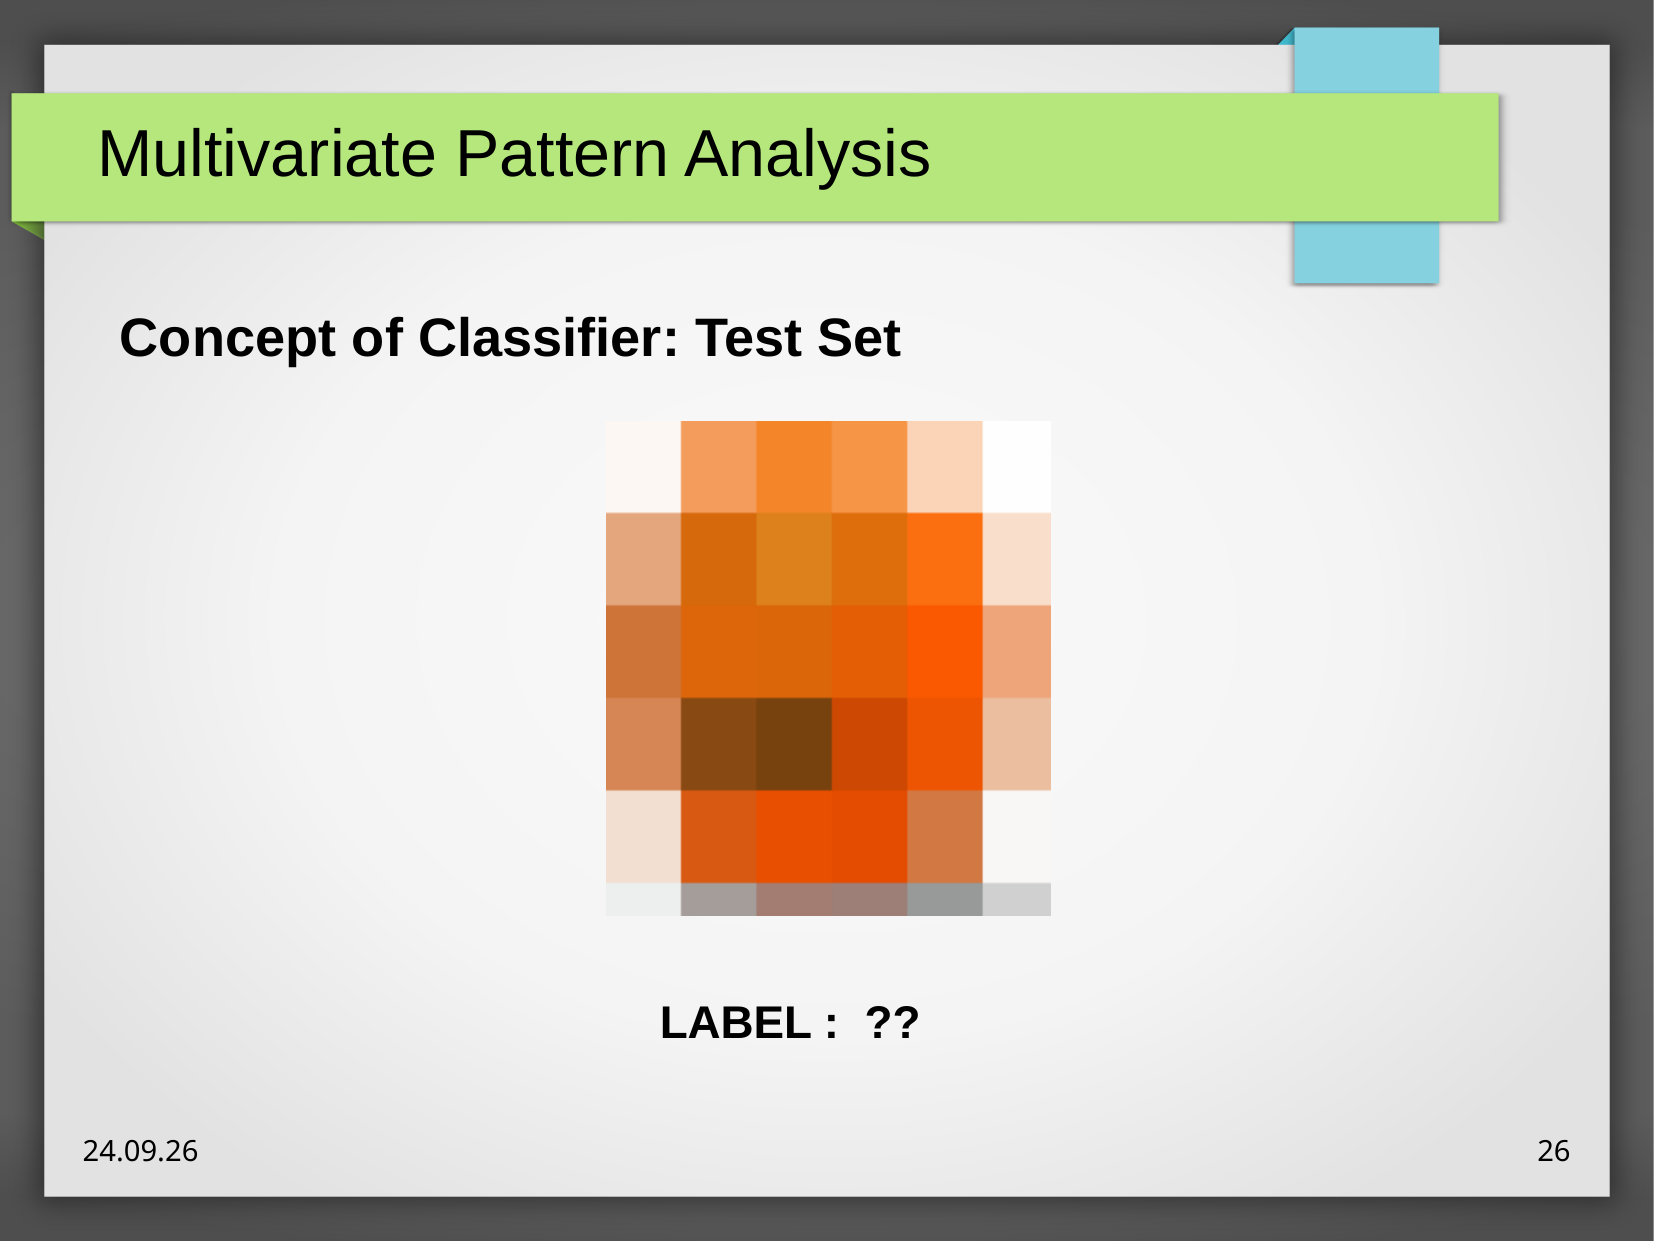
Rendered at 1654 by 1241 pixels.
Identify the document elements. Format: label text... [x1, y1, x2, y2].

picture [0, 0, 1654, 1241]
text_box Multivariate Pattern Analysis [82, 94, 1264, 213]
text_box LABEL : ?? [645, 990, 1036, 1057]
text_box Concept of Classifier: Test Set [105, 300, 1051, 376]
